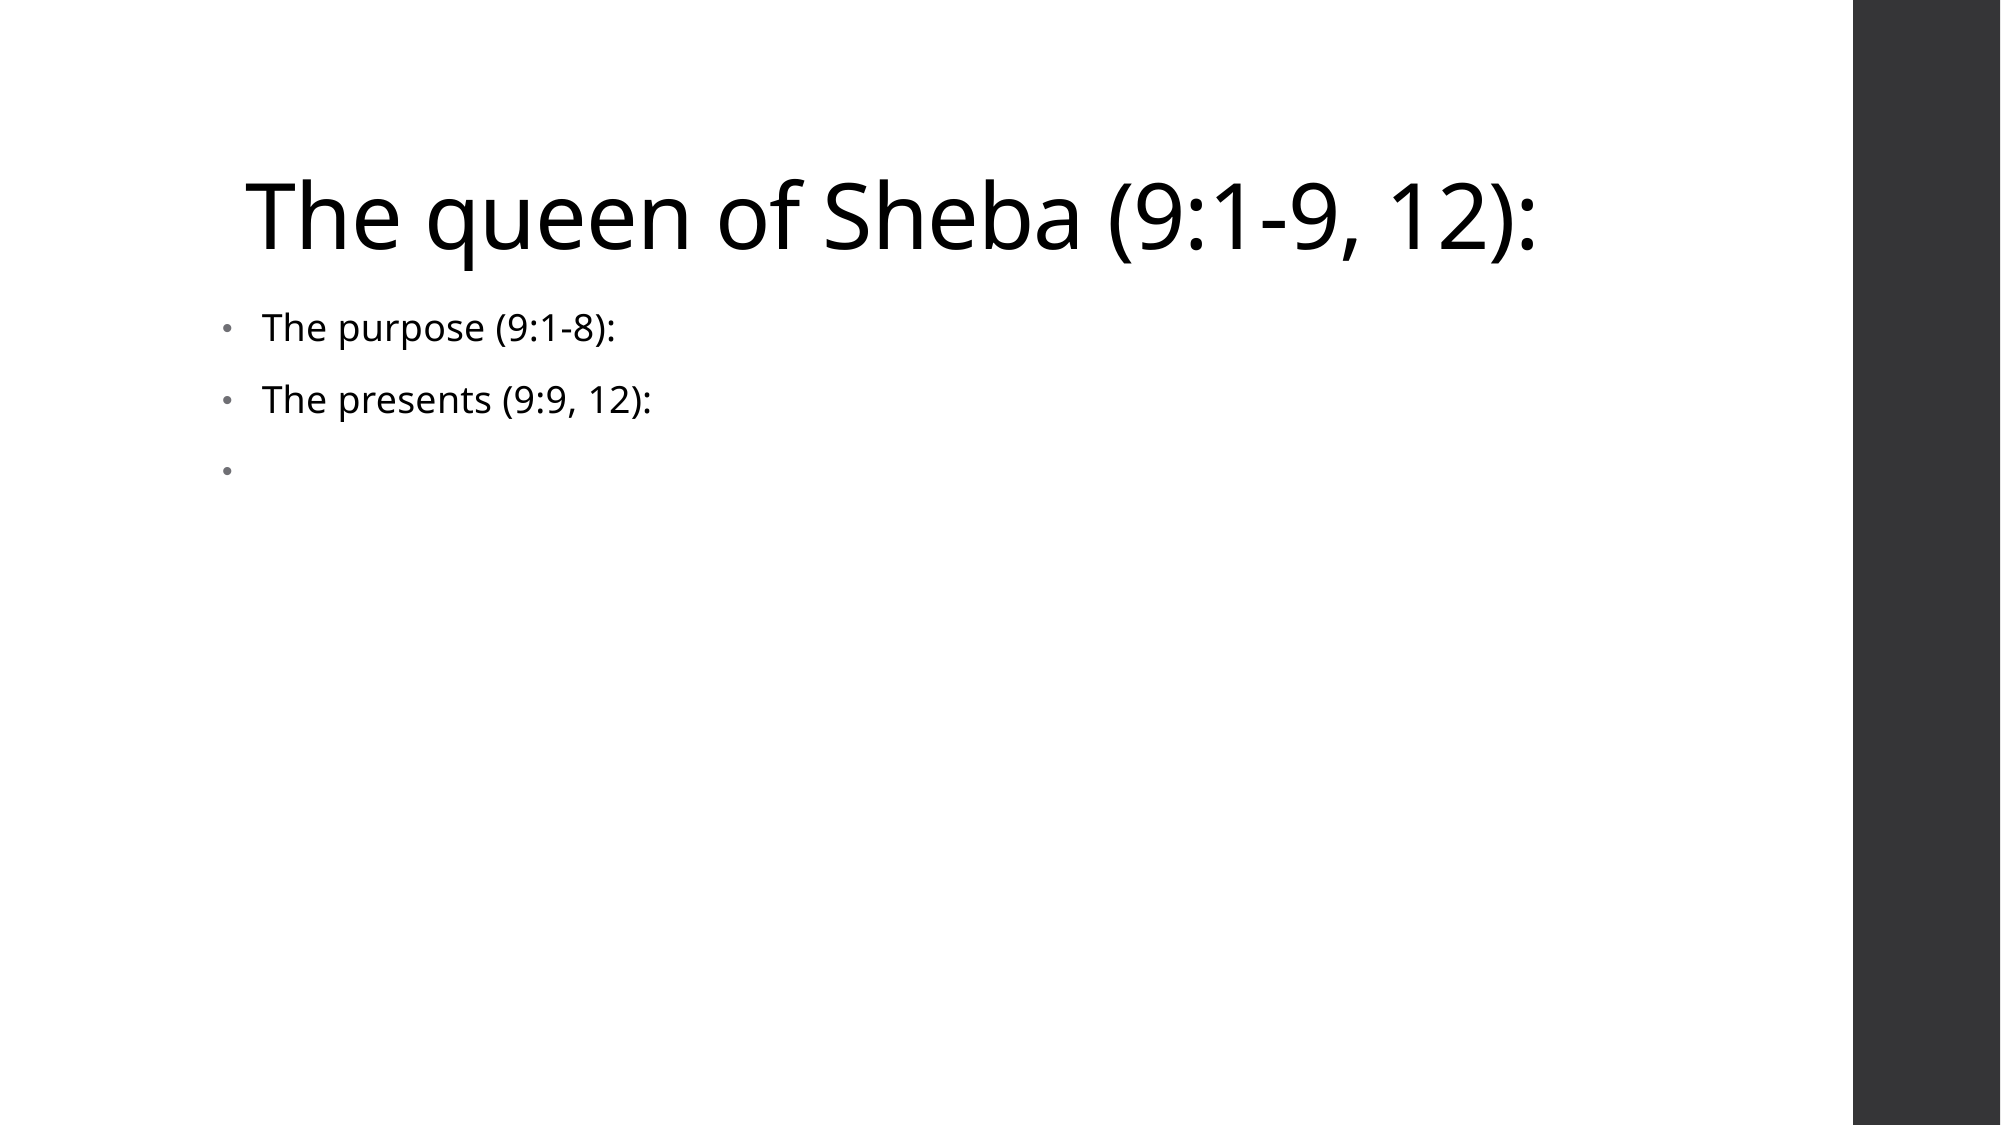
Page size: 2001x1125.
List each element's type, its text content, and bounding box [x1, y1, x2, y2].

list The purpose (9:1-8): The presents (9:9, 12): [206, 299, 1617, 1014]
title The queen of Sheba (9:1-9, 12): [206, 60, 1797, 278]
